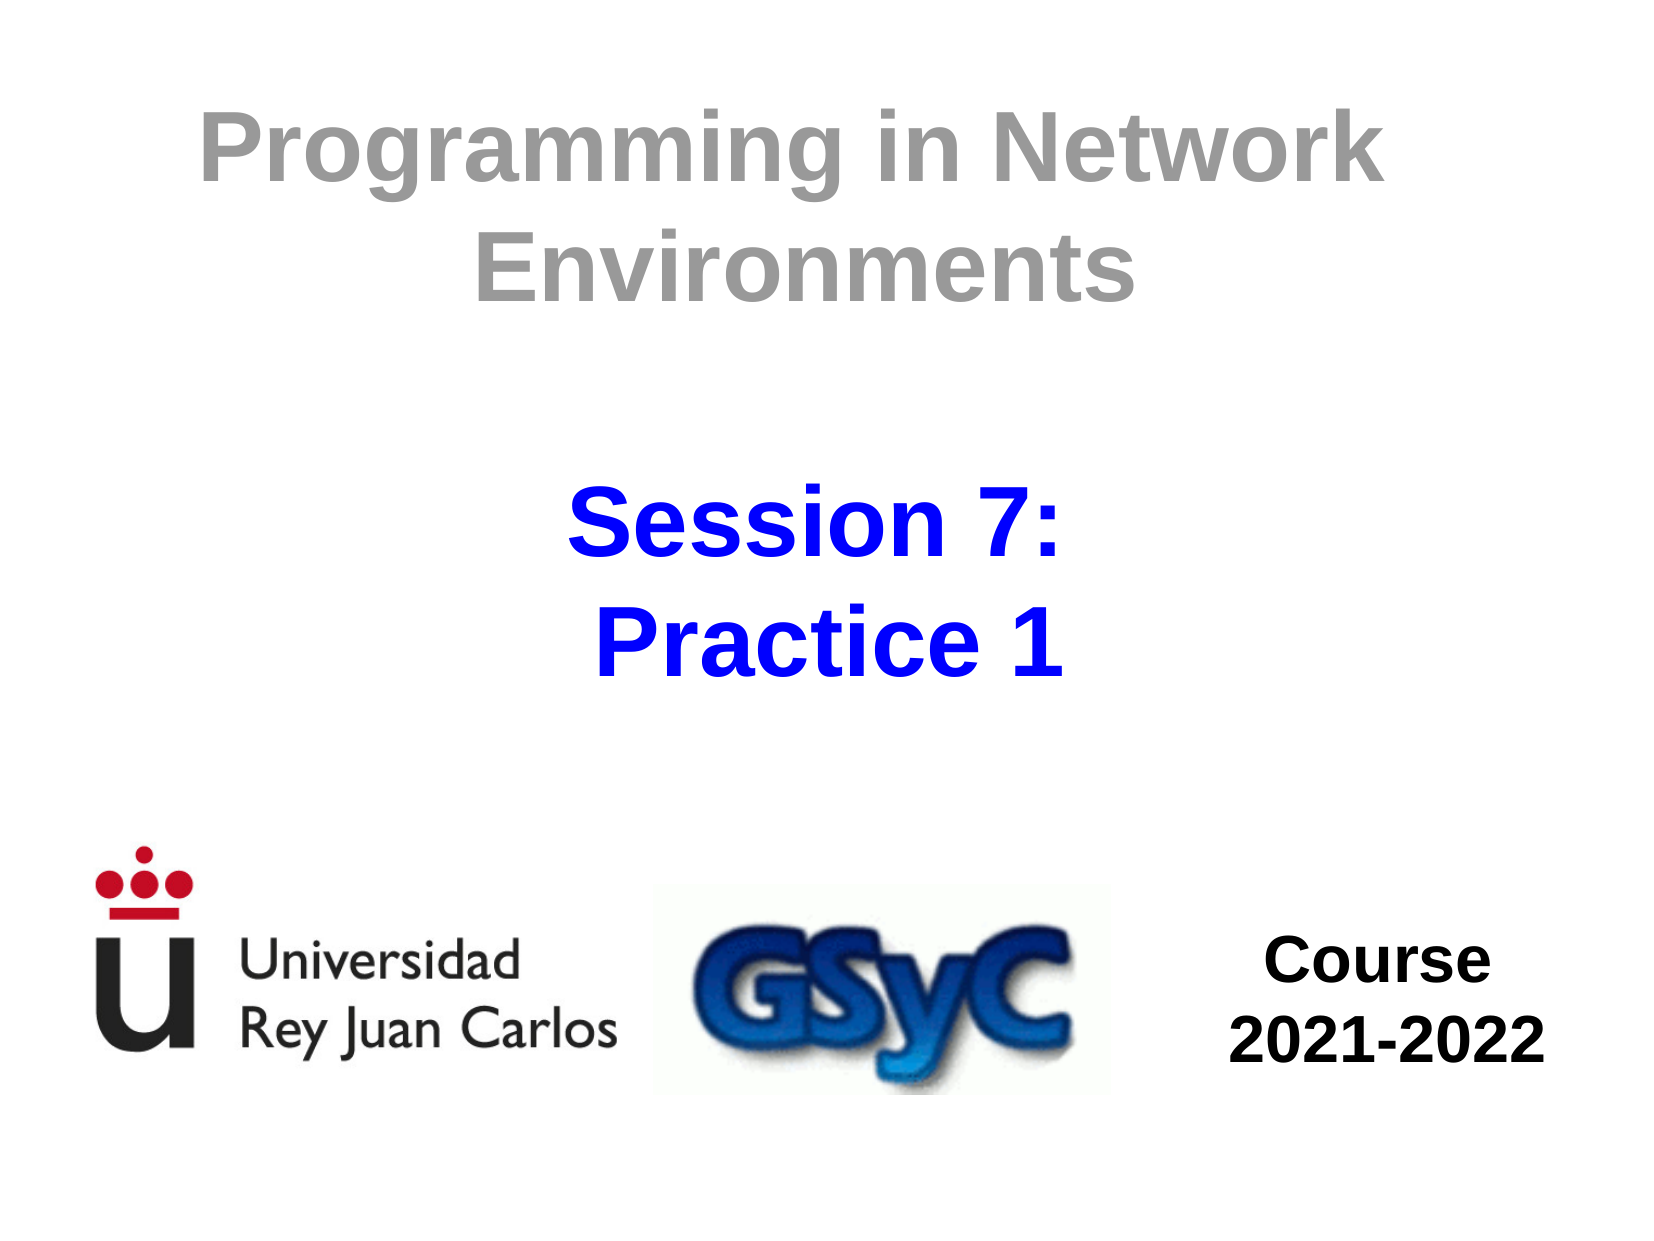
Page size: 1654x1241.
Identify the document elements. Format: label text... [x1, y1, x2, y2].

title Programming in Network Environments [120, 75, 1491, 327]
picture [61, 825, 646, 1081]
title Session 7: Practice 1 [144, 450, 1516, 702]
title Course 2021-2022 [1185, 915, 1591, 1066]
picture [653, 885, 1111, 1096]
